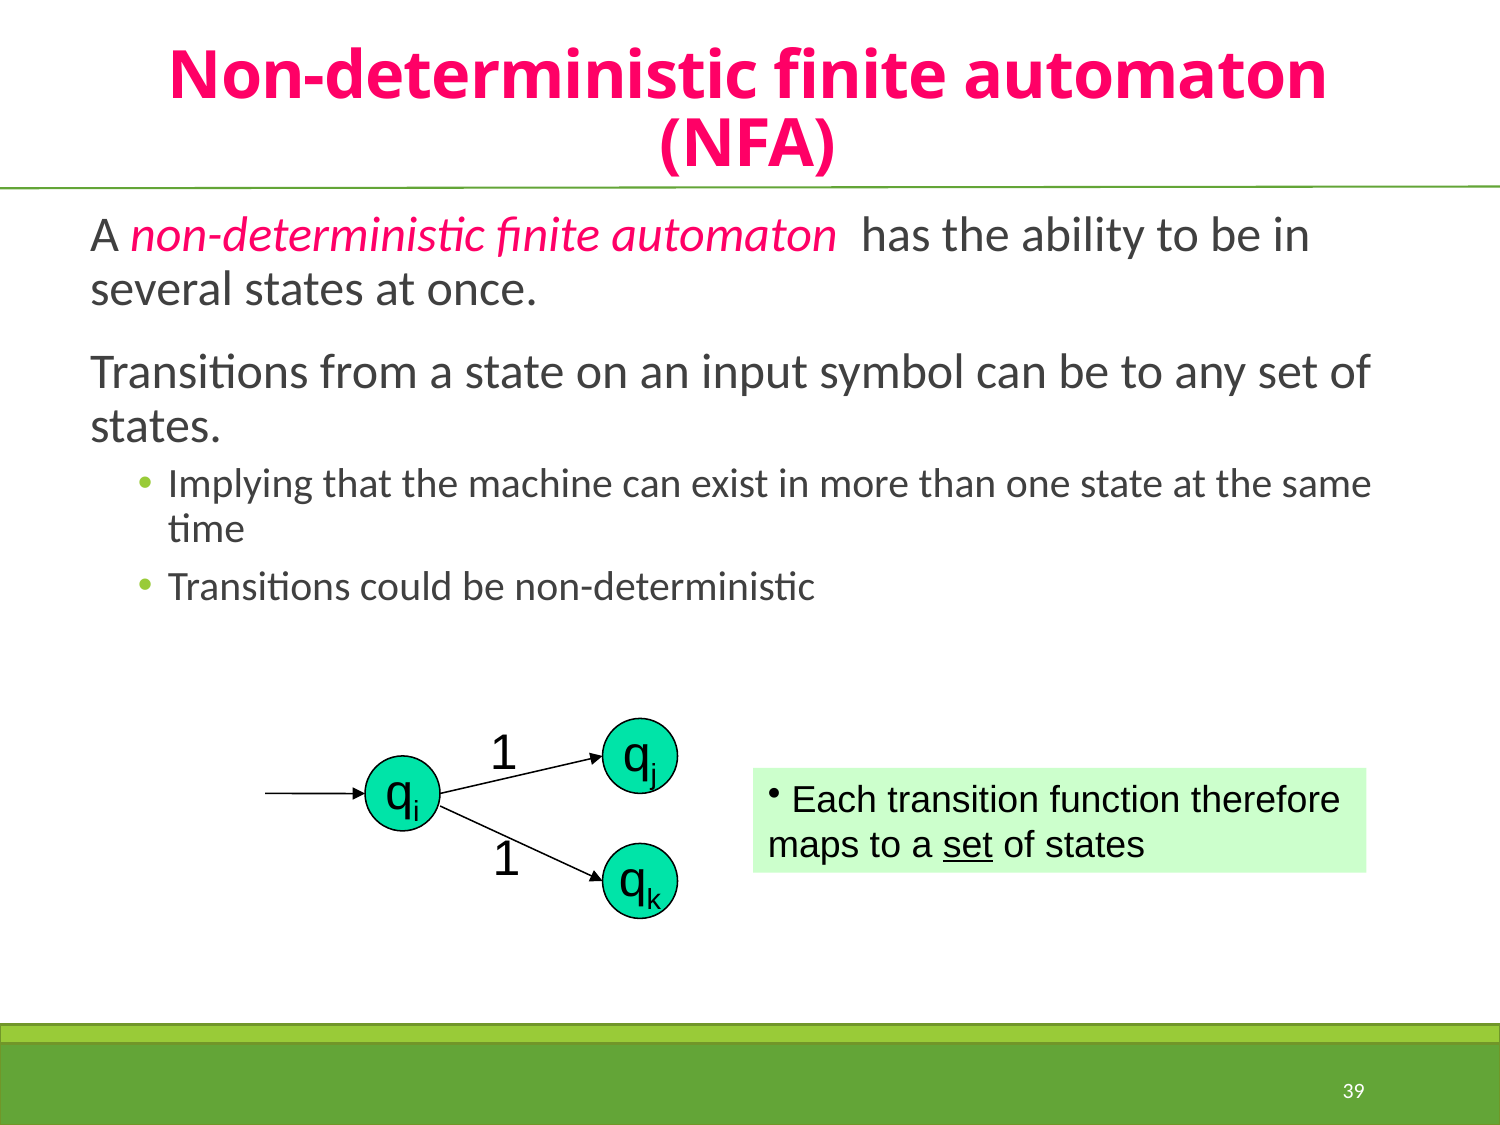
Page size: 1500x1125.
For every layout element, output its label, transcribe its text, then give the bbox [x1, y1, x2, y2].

text_box qi [365, 755, 440, 831]
text_box 1 [475, 712, 533, 788]
title Non-deterministic finite automaton (NFA) [72, 37, 1423, 188]
text_box qj [602, 718, 678, 794]
list A non-deterministic finite automaton has the ability to be in several states at once. Transitions from a state on an input symbol can be to any set of states. Implying that the machine can exist in more than one state at the same time Transitions could be non-deterministic [75, 200, 1425, 675]
text_box Each transition function therefore maps to a set of states [753, 767, 1367, 873]
text_box qk [602, 843, 678, 919]
text_box 1 [477, 818, 536, 894]
